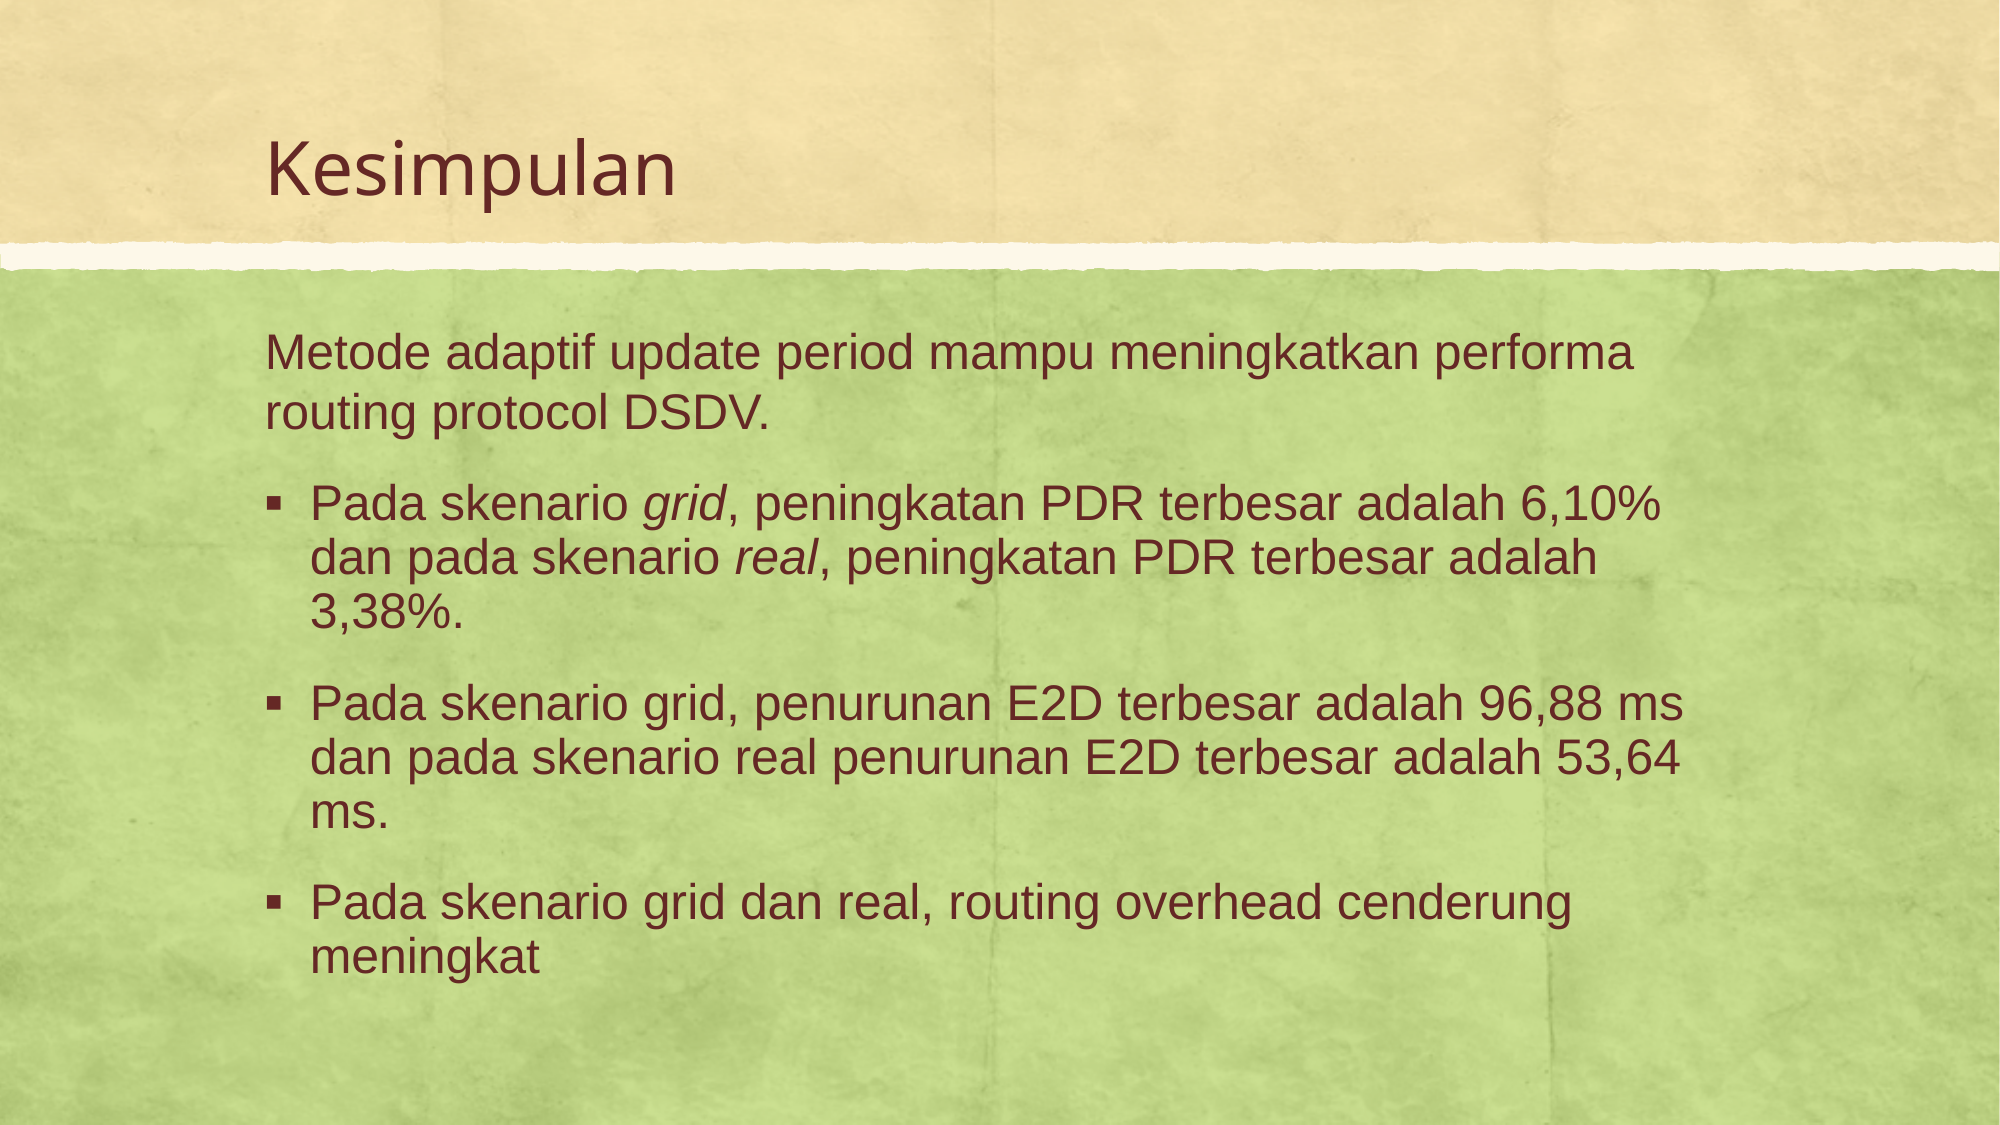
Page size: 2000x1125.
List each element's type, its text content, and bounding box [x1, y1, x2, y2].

title Kesimpulan [249, 31, 1750, 219]
list Metode adaptif update period mampu meningkatkan performa routing protocol DSDV. Pada skenario grid, peningkatan PDR terbesar adalah 6,10% dan pada skenario real, peningkatan PDR terbesar adalah 3,38%. Pada skenario grid, penurunan E2D terbesar adalah 96,88 ms dan pada skenario real penurunan E2D terbesar adalah 53,64 ms. Pada skenario grid dan real, routing overhead cenderung meningkat [249, 312, 1750, 1013]
picture [0, 0, 2000, 249]
